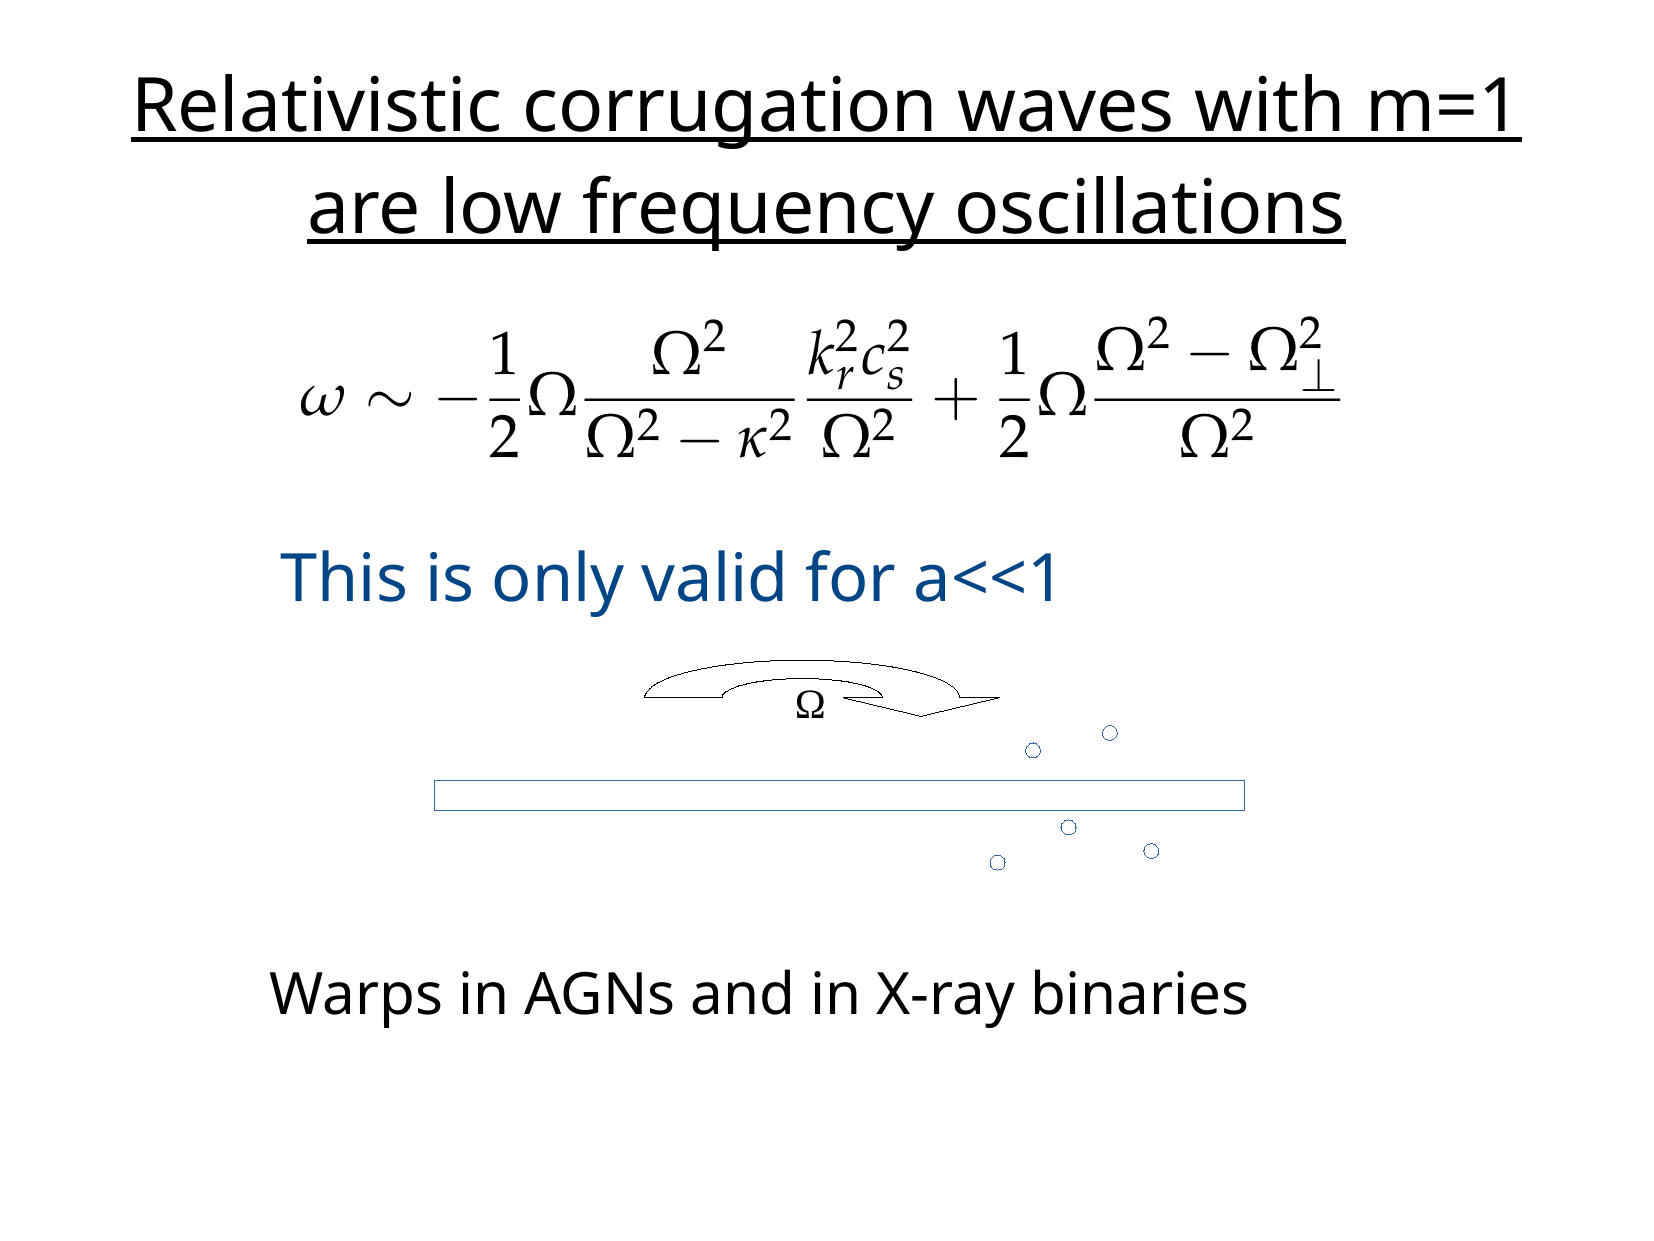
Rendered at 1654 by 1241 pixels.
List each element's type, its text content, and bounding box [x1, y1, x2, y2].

text_box [1143, 843, 1159, 859]
title Relativistic corrugation waves with m=1 are low frequency oscillations [82, 43, 1571, 263]
text_box [1102, 725, 1118, 741]
text_box Warps in AGNs and in X-ray binaries [255, 945, 1441, 1045]
text_box [434, 780, 1245, 811]
list This is only valid for a<<1 [209, 529, 1530, 661]
text_box [1025, 742, 1041, 758]
text_box [1060, 819, 1077, 835]
text_box Ω [779, 673, 825, 736]
text_box [990, 855, 1006, 871]
picture [274, 294, 1364, 503]
